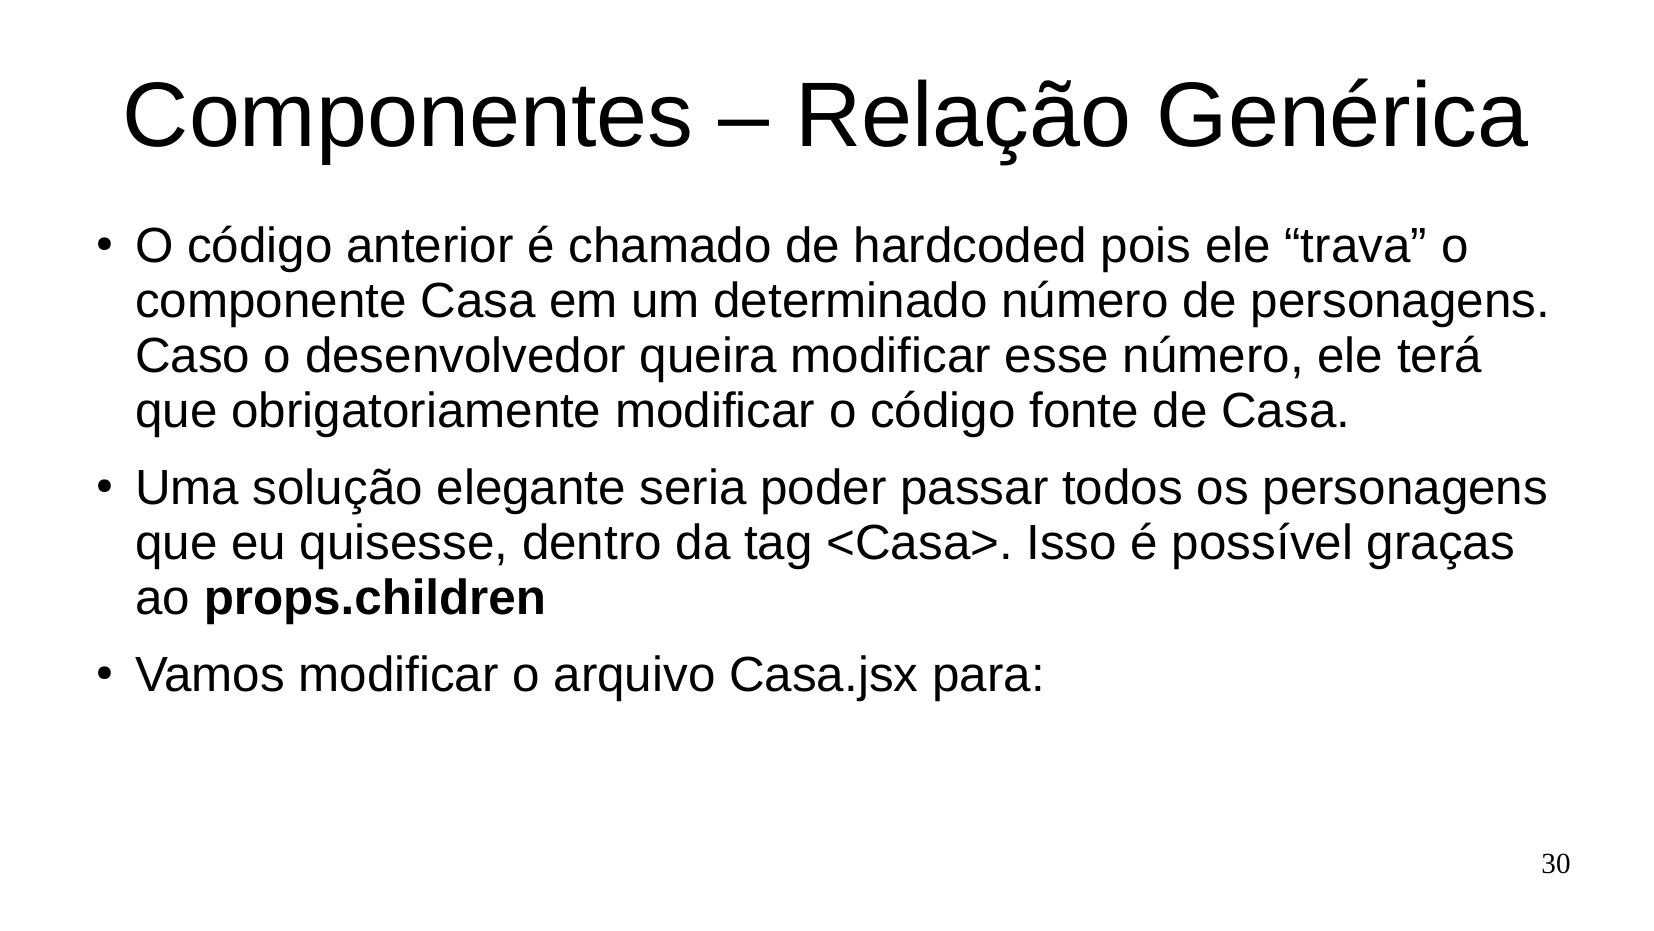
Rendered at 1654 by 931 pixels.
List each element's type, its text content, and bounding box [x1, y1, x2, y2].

list O código anterior é chamado de hardcoded pois ele “trava” o componente Casa em um determinado número de personagens. Caso o desenvolvedor queira modificar esse número, ele terá que obrigatoriamente modificar o código fonte de Casa. Uma solução elegante seria poder passar todos os personagens que eu quisesse, dentro da tag <Casa>. Isso é possível graças ao props.children Vamos modificar o arquivo Casa.jsx para: [82, 217, 1571, 758]
title Componentes – Relação Genérica [82, 37, 1571, 193]
